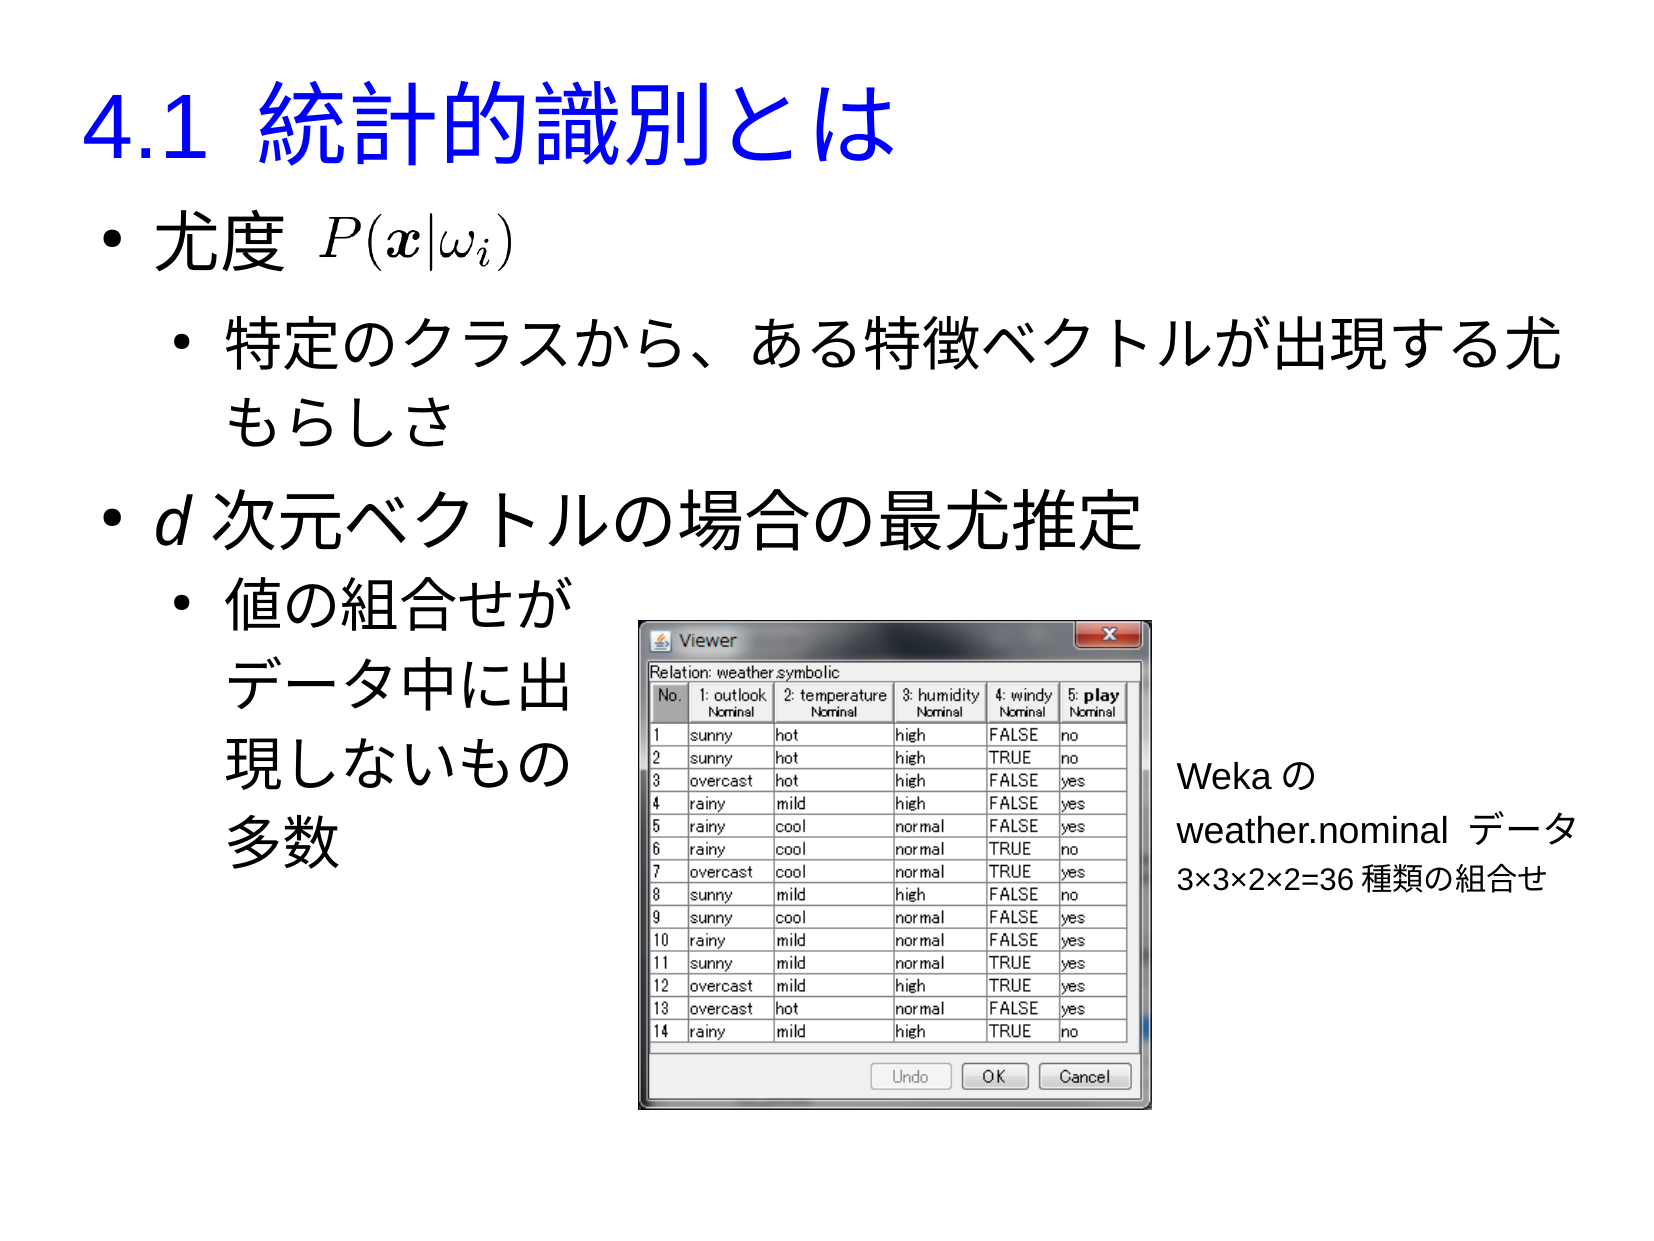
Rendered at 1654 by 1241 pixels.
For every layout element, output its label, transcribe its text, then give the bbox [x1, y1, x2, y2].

picture [638, 620, 1152, 1110]
text_box Wekaの weather.nominal データ 3×3×2×2=36種類の組合せ [1161, 738, 1596, 913]
picture [319, 213, 511, 271]
list 尤度 特定のクラスから、ある特徴ベクトルが出現する尤もらしさ d次元ベクトルの場合の最尤推定 値の組合せが データ中に出 現しないもの 多数 [82, 195, 1571, 1087]
title 4.1 統計的識別とは [82, 49, 1571, 195]
